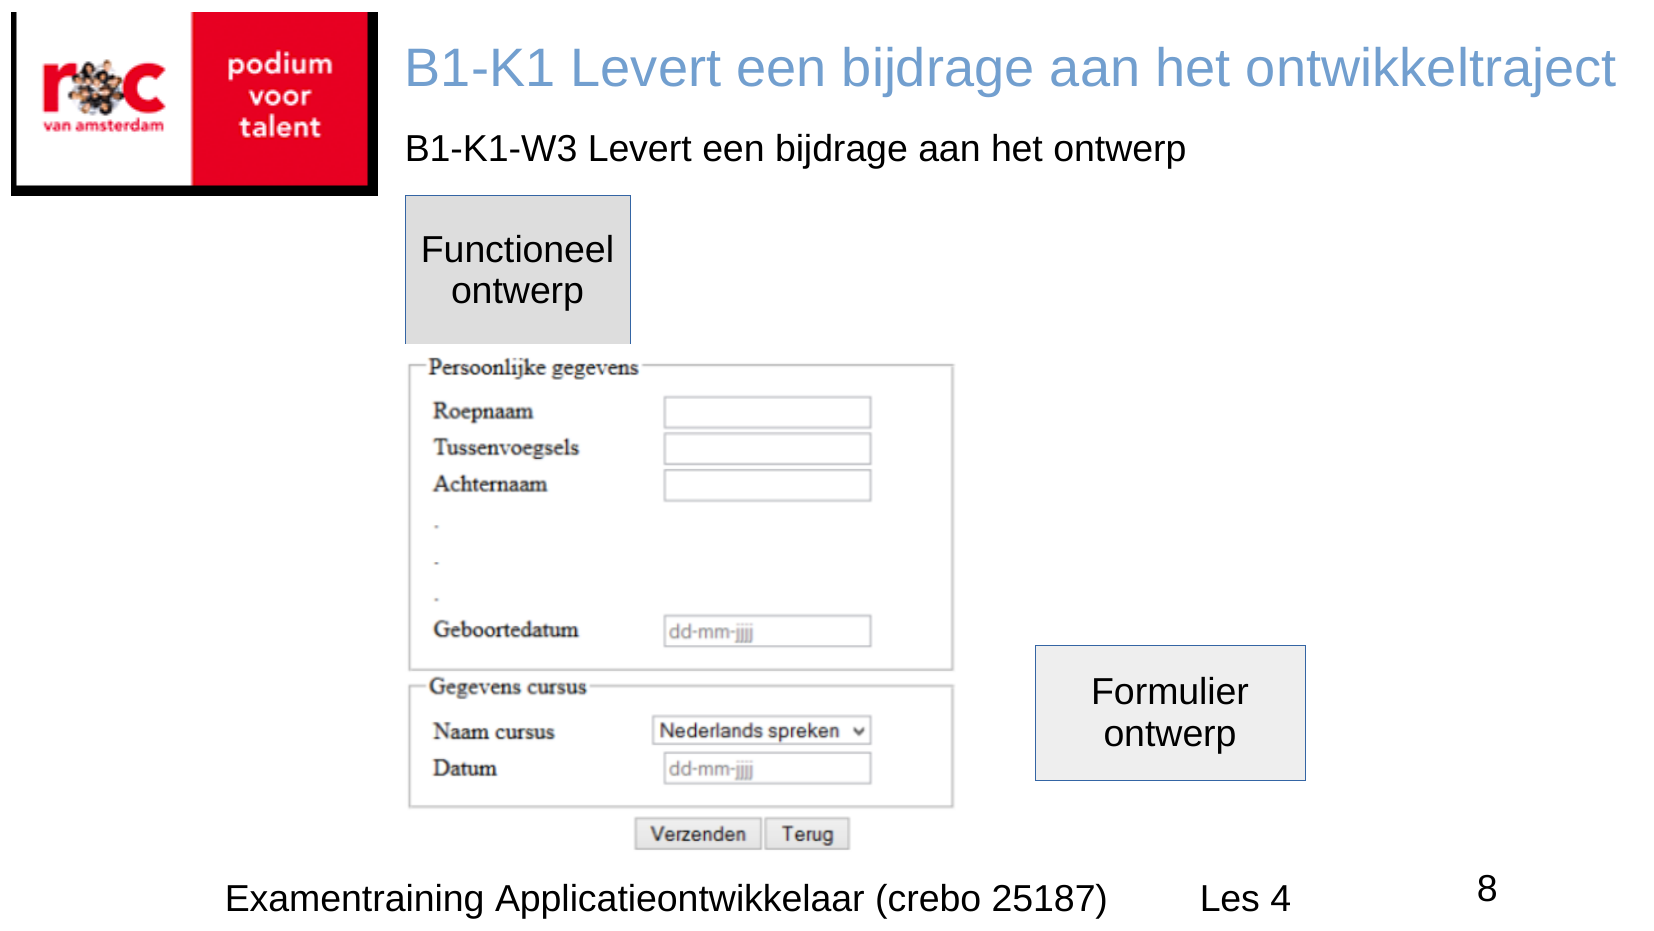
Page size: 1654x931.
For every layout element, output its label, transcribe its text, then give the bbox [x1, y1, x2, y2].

text_box Formulier ontwerp [1035, 645, 1306, 781]
text_box <number> [1462, 860, 1654, 931]
text_box Les 4 [1185, 870, 1336, 927]
text_box Functioneel ontwerp [405, 195, 631, 344]
text_box Examentraining Applicatieontwikkelaar (crebo 25187) [210, 870, 1141, 927]
picture [11, 12, 378, 196]
text_box B1-K1-W3 Levert een bijdrage aan het ontwerp [390, 120, 1486, 219]
picture [396, 344, 961, 856]
text_box B1-K1 Levert een bijdrage aan het ontwikkeltraject [390, 30, 1654, 166]
